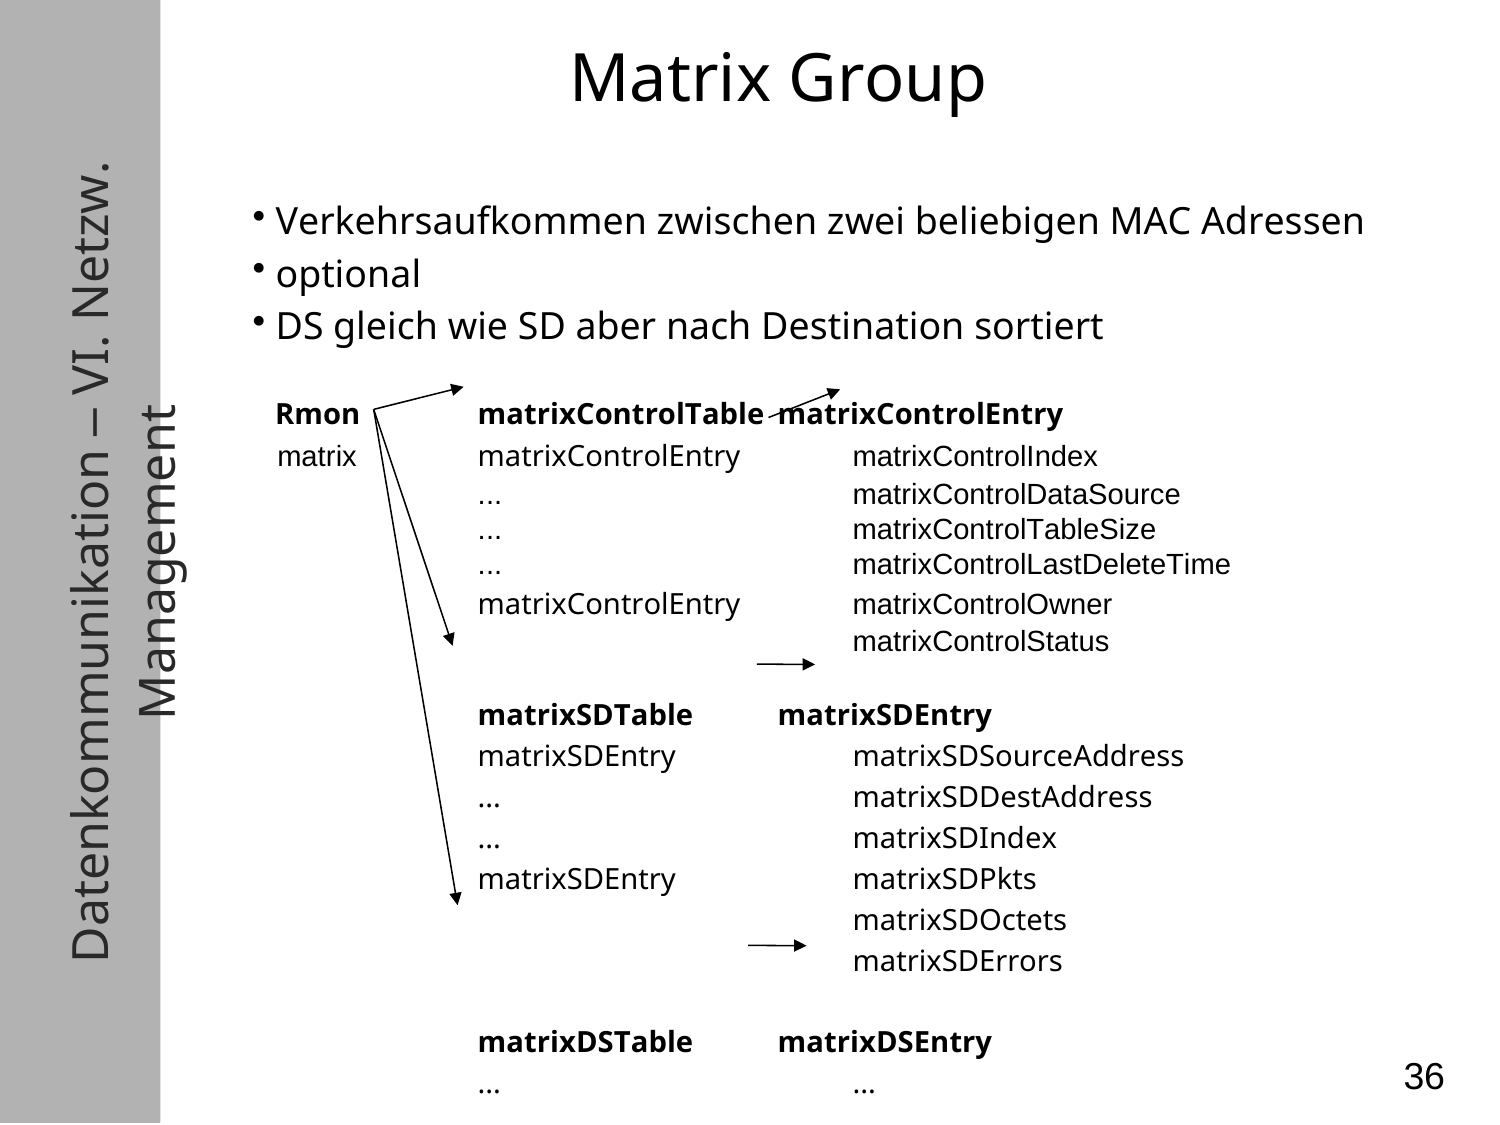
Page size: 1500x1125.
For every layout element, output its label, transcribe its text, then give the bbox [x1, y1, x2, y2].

text_box Matrix Group [571, 27, 986, 123]
text_box <number> [1403, 1056, 1479, 1106]
text_box Datenkommunikation – VI. Netzw. Management [47, 1, 178, 1124]
text_box [0, 0, 160, 1123]
text_box Verkehrsaufkommen zwischen zwei beliebigen MAC Adressen optional DS gleich wie SD aber nach Destination sortiert Rmon matrixControlTable matrixControlEntry matrix matrixControlEntry matrixControlIndex ... matrixControlDataSource ... matrixControlTableSize ... matrixControlLastDeleteTime matrixControlEntry matrixControlOwner matrixControlStatus matrixSDTable matrixSDEntry matrixSDEntry matrixSDSourceAddress ... matrixSDDestAddress ... matrixSDIndex matrixSDEntry matrixSDPkts matrixSDOctets matrixSDErrors matrixDSTable matrixDSEntry ... ... [237, 187, 1478, 1125]
